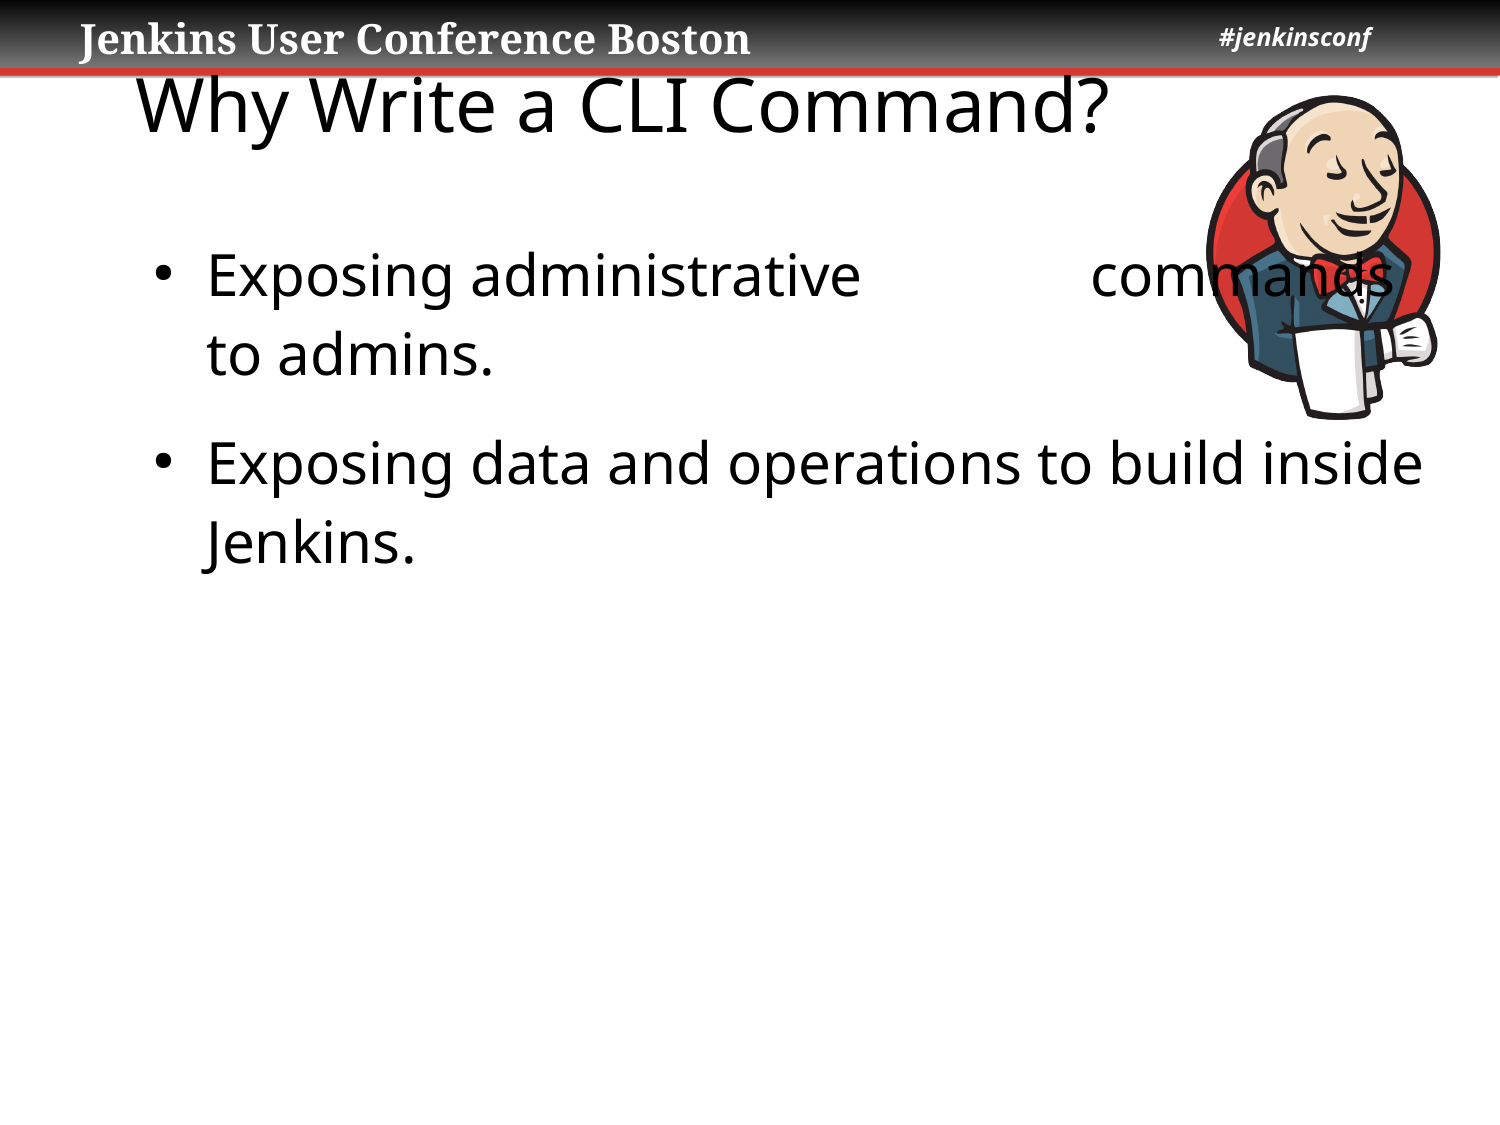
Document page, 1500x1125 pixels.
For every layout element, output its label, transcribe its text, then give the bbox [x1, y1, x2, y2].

list Exposing administrative commands to admins. Exposing data and operations to build inside Jenkins. [135, 234, 1425, 1025]
picture [1425, 95, 1441, 420]
title Why Write a CLI Command? [135, 66, 1425, 234]
